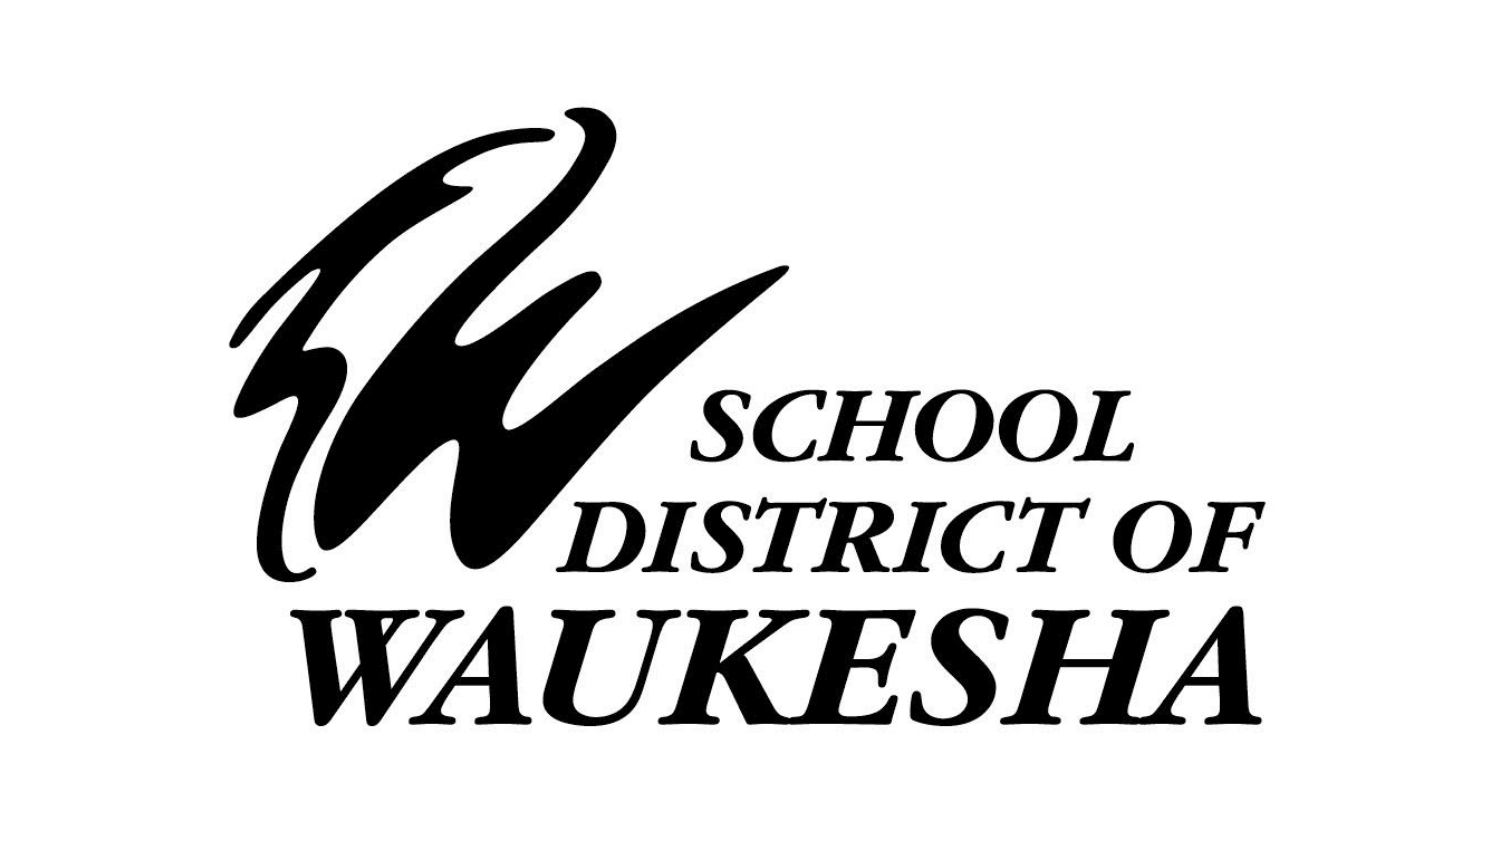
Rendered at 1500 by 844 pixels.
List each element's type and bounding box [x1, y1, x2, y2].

picture [220, 99, 1279, 745]
